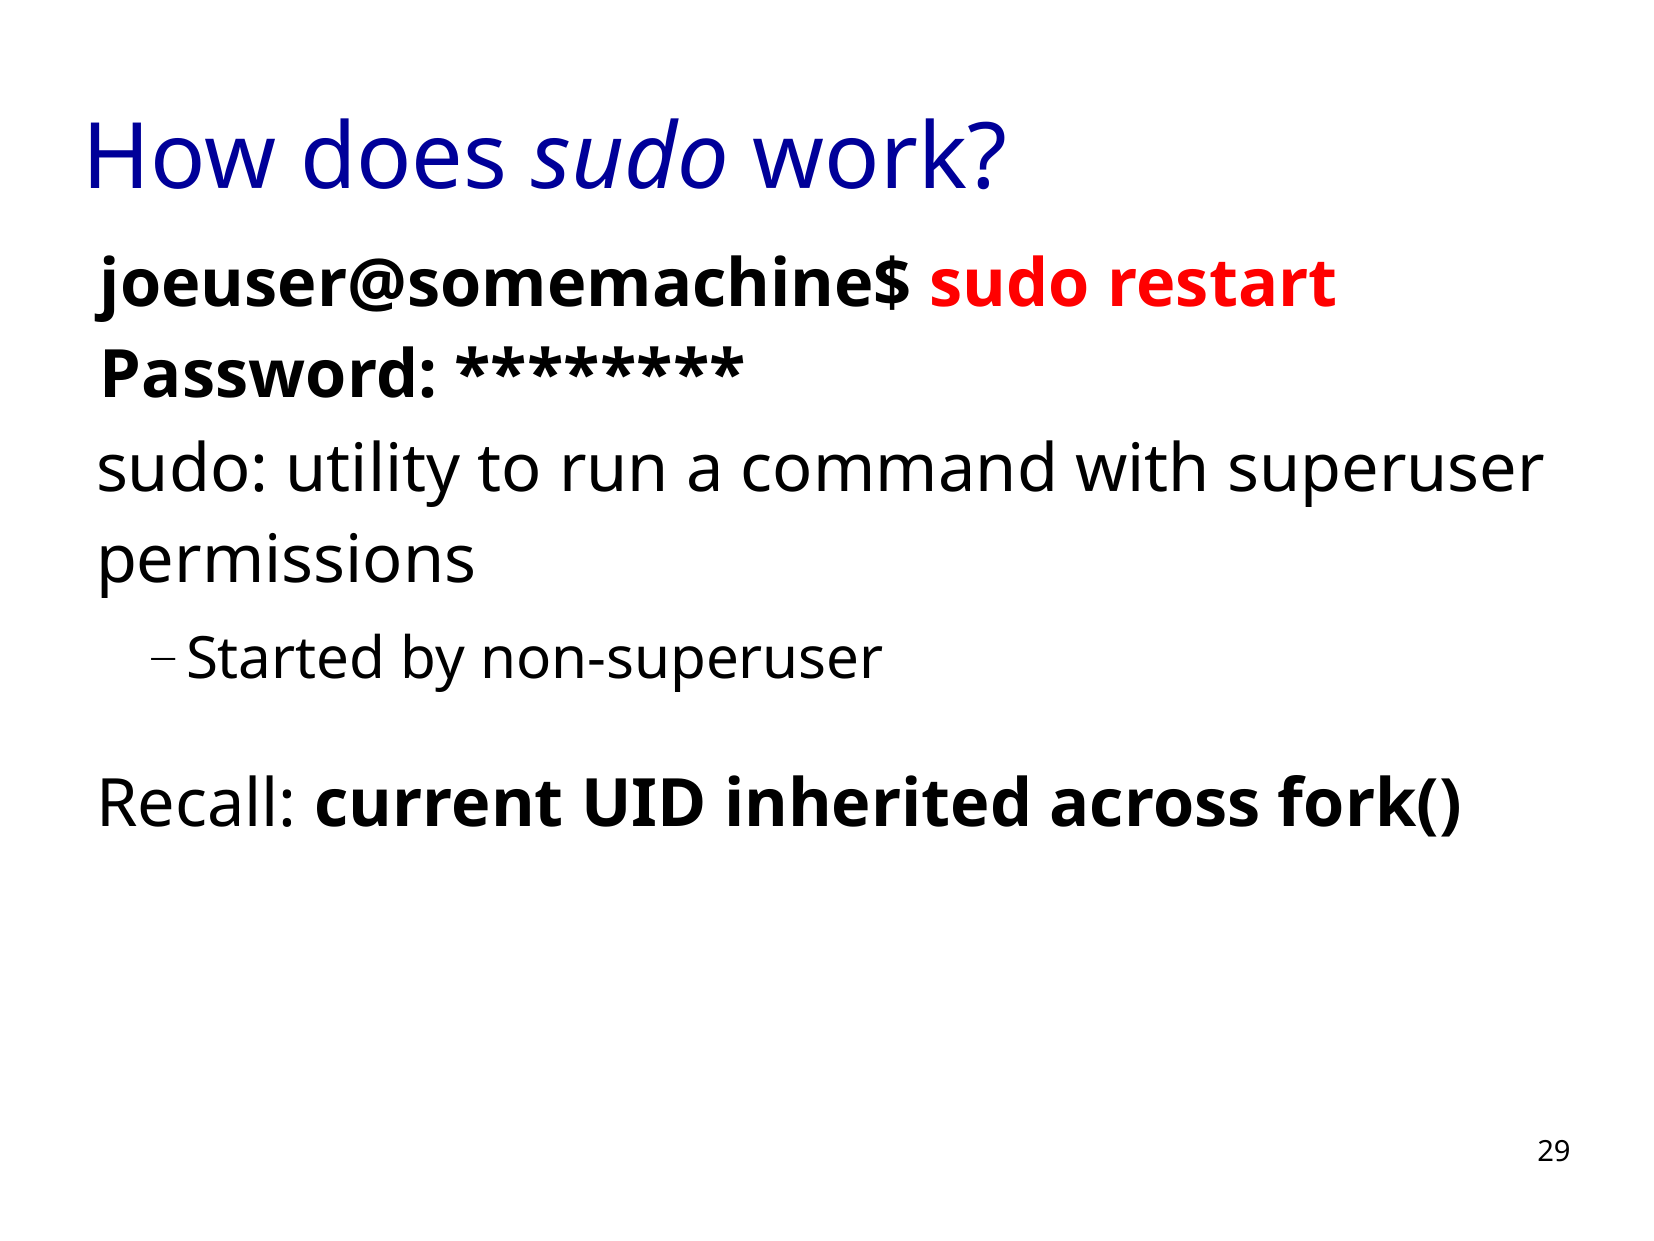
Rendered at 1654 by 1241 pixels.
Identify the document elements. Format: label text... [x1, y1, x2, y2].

text_box joeuser@somemachine$ sudo restart Password: ******** [49, 228, 1591, 496]
list sudo: utility to run a command with superuser permissions Started by non-superuser Recall: current UID inherited across fork() [60, 496, 1571, 1096]
title How does sudo work? [82, 49, 1571, 228]
